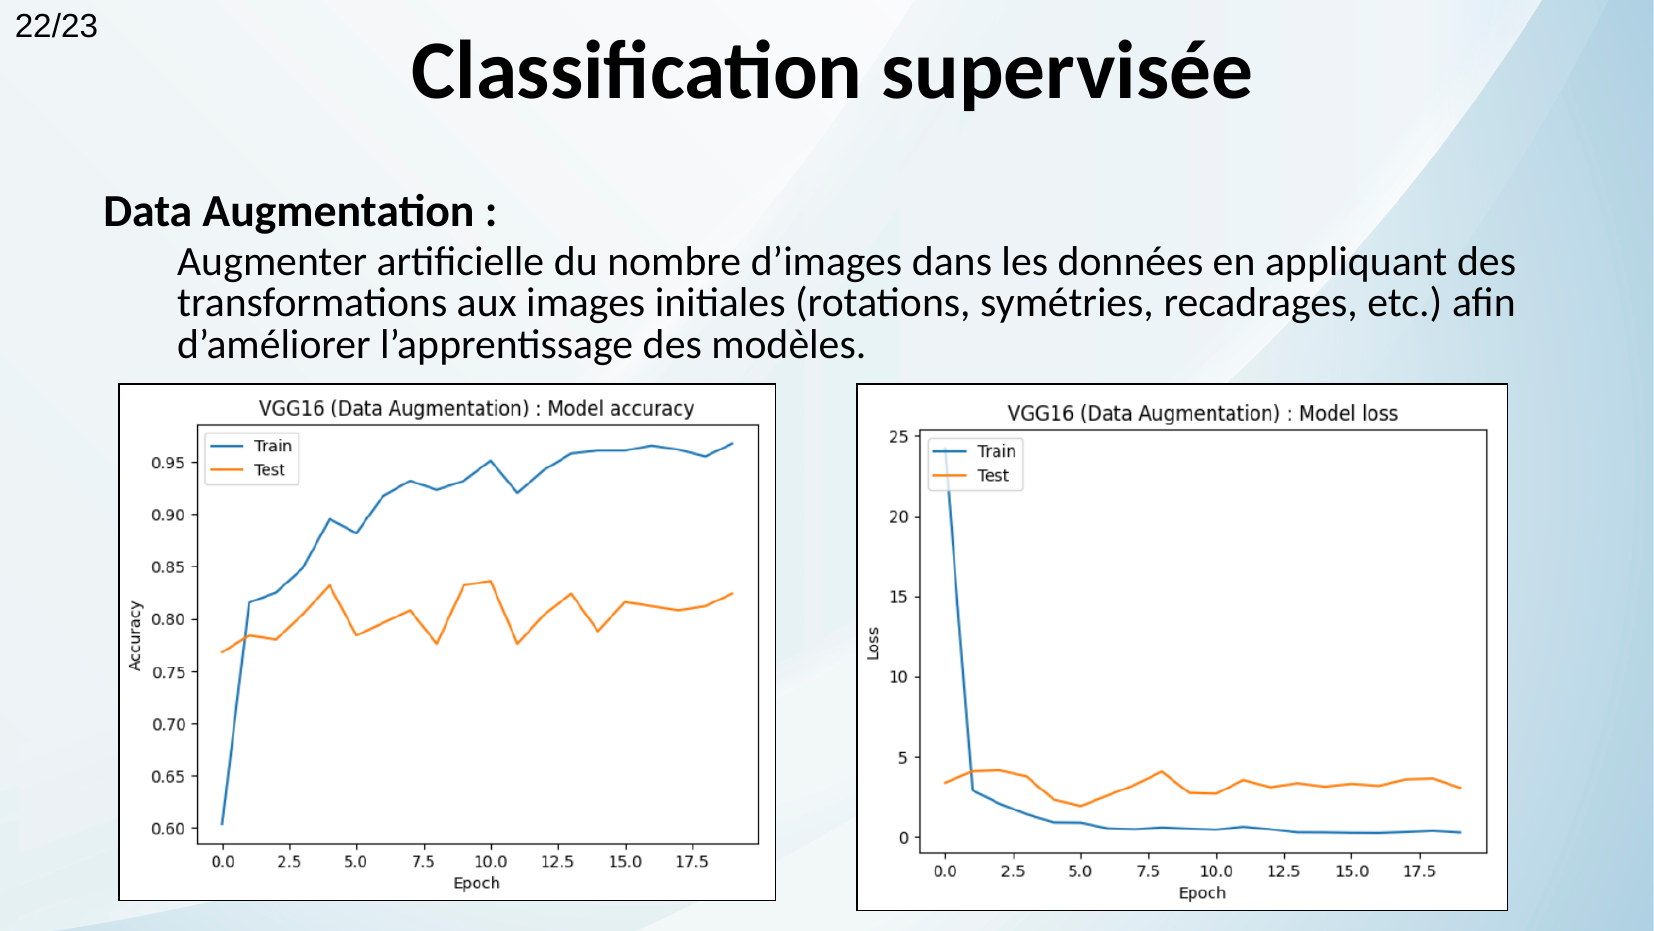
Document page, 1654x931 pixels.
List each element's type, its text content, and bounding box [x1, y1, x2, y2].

picture [0, 0, 1654, 931]
text_box Data Augmentation : Augmenter artificielle du nombre d’images dans les données en appliquant des transformations aux images initiales (rotations, symétries, recadrages, etc.) afin d’améliorer l’apprentissage des modèles. [88, 184, 1549, 384]
text_box 22/23 [0, 0, 88, 60]
title Classification supervisée [88, 0, 1577, 156]
